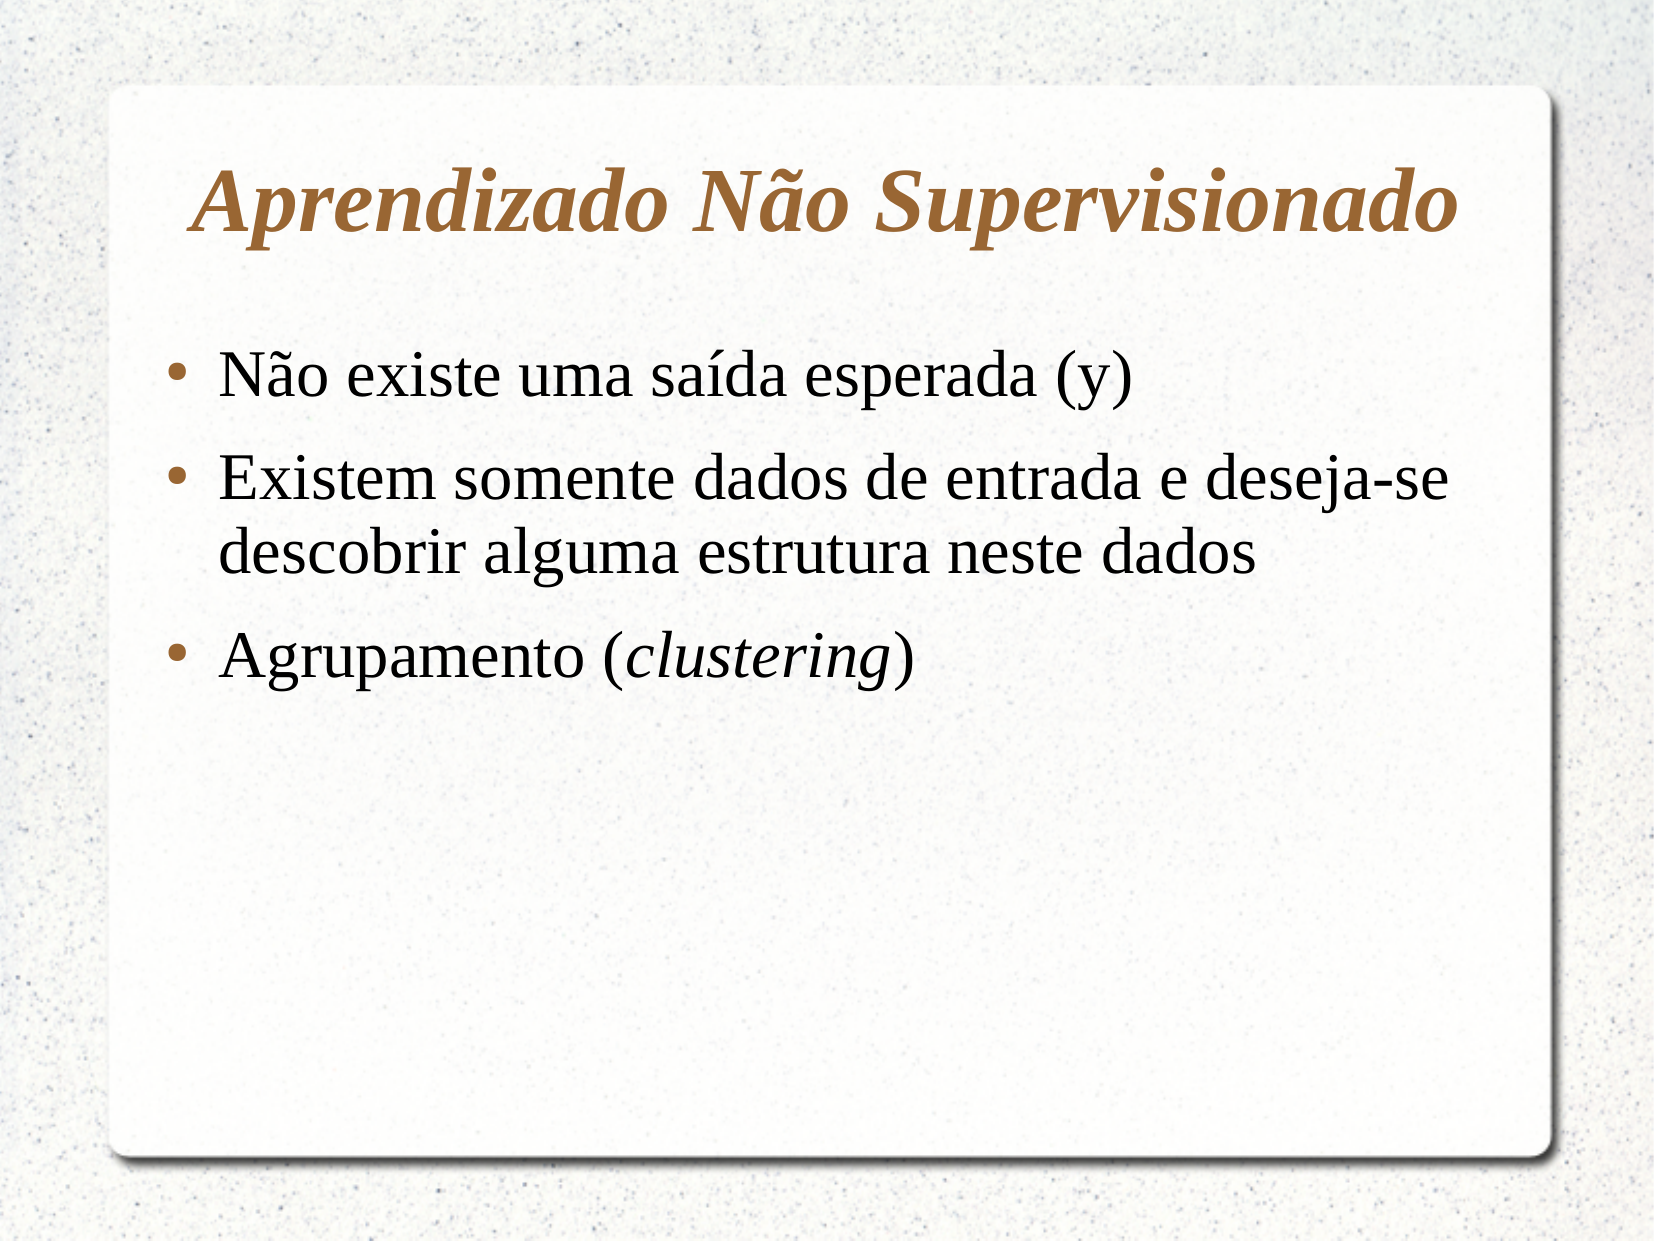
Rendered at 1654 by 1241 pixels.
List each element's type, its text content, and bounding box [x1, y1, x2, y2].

picture [0, 0, 1654, 1241]
title Aprendizado Não Supervisionado [118, 96, 1536, 304]
list Não existe uma saída esperada (y) Existem somente dados de entrada e deseja-se descobrir alguma estrutura neste dados Agrupamento (clustering) [147, 336, 1506, 1241]
